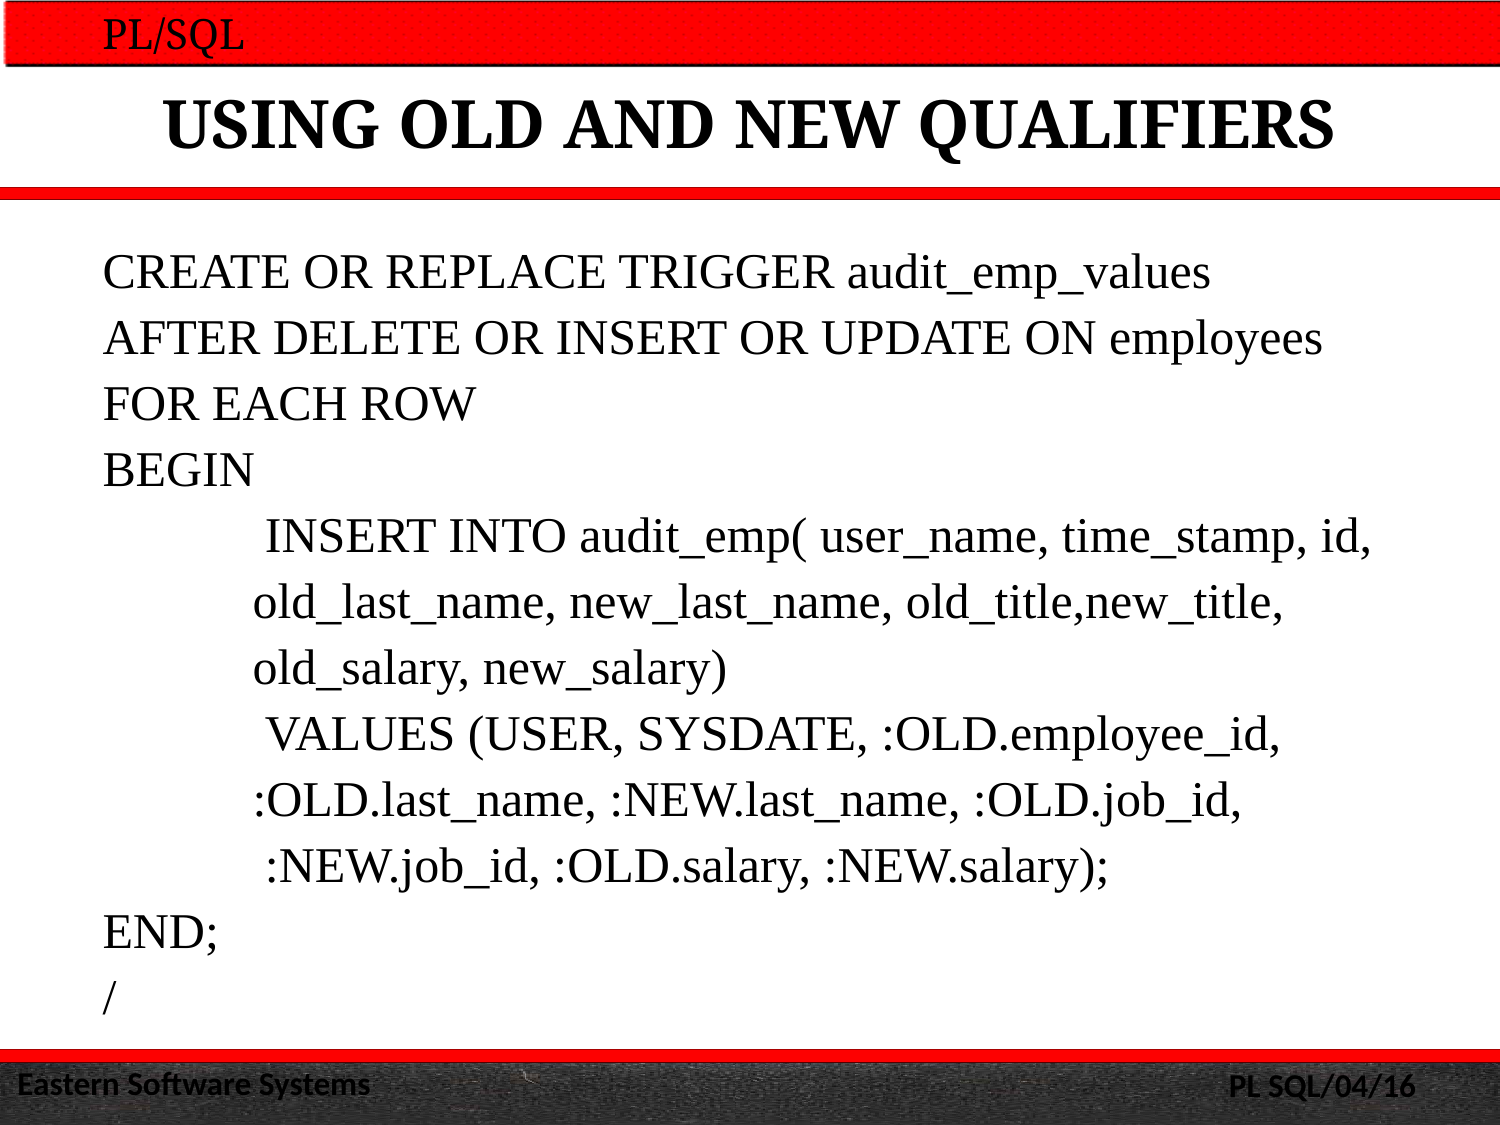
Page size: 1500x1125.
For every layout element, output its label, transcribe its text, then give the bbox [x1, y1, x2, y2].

text_box PL SQL/04/16 [373, 1056, 1500, 1125]
text_box Eastern Software Systems [2, 1054, 394, 1110]
picture [0, 187, 1500, 200]
text_box USING OLD AND NEW QUALIFIERS [0, 74, 1500, 170]
picture [0, 0, 1500, 69]
picture [0, 1049, 1500, 1125]
text_box PL/SQL [87, 0, 288, 65]
text_box CREATE OR REPLACE TRIGGER audit_emp_values AFTER DELETE OR INSERT OR UPDATE ON employees FOR EACH ROW BEGIN INSERT INTO audit_emp( user_name, time_stamp, id, old_last_name, new_last_name, old_title,new_title, old_salary, new_salary) VALUES (USER, SYSDATE, :OLD.employee_id, :OLD.last_name, :NEW.last_name, :OLD.job_id, :NEW.job_id, :OLD.salary, :NEW.salary); END; / [87, 224, 1438, 1013]
